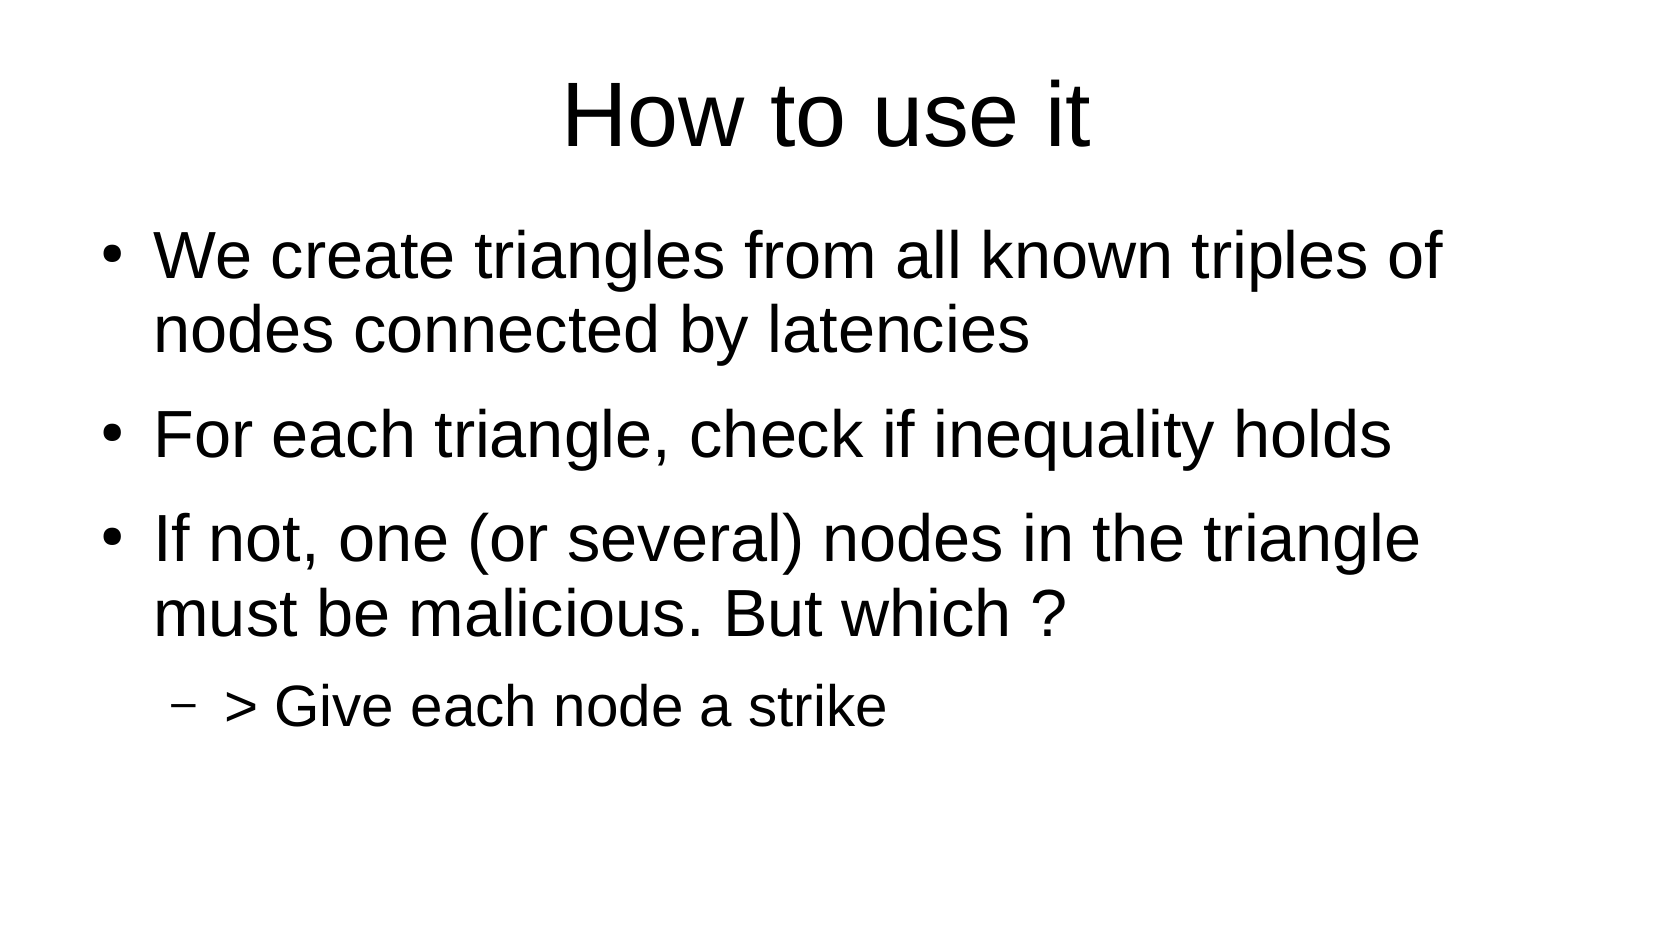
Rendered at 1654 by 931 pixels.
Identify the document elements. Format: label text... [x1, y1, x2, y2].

title How to use it [82, 37, 1571, 193]
list We create triangles from all known triples of nodes connected by latencies For each triangle, check if inequality holds If not, one (or several) nodes in the triangle must be malicious. But which ? > Give each node a strike [82, 217, 1571, 758]
